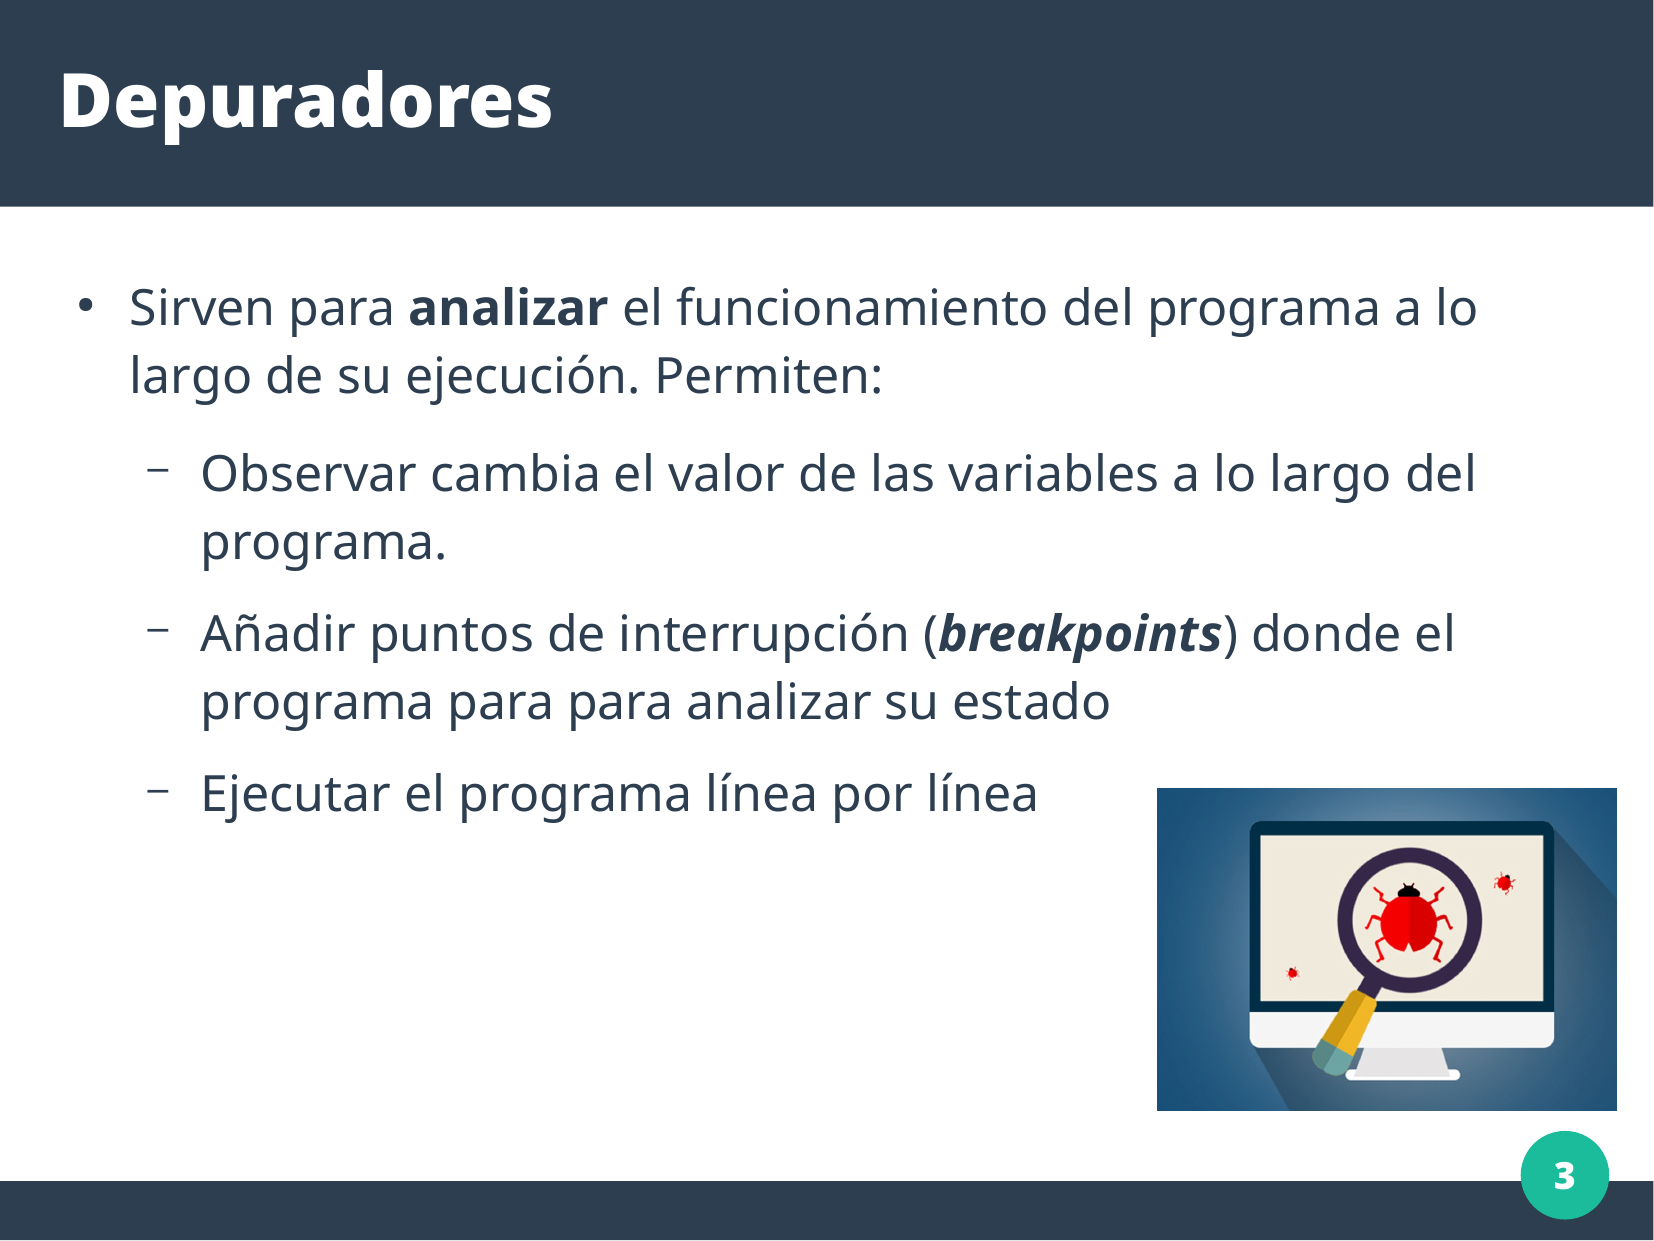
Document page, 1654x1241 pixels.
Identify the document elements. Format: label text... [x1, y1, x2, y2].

picture [1157, 788, 1617, 1111]
title Depuradores [59, 19, 1595, 178]
list Sirven para analizar el funcionamiento del programa a lo largo de su ejecución. Permiten: Observar cambia el valor de las variables a lo largo del programa. Añadir puntos de interrupción (breakpoints) donde el programa para para analizar su estado Ejecutar el programa línea por línea [59, 271, 1595, 1111]
